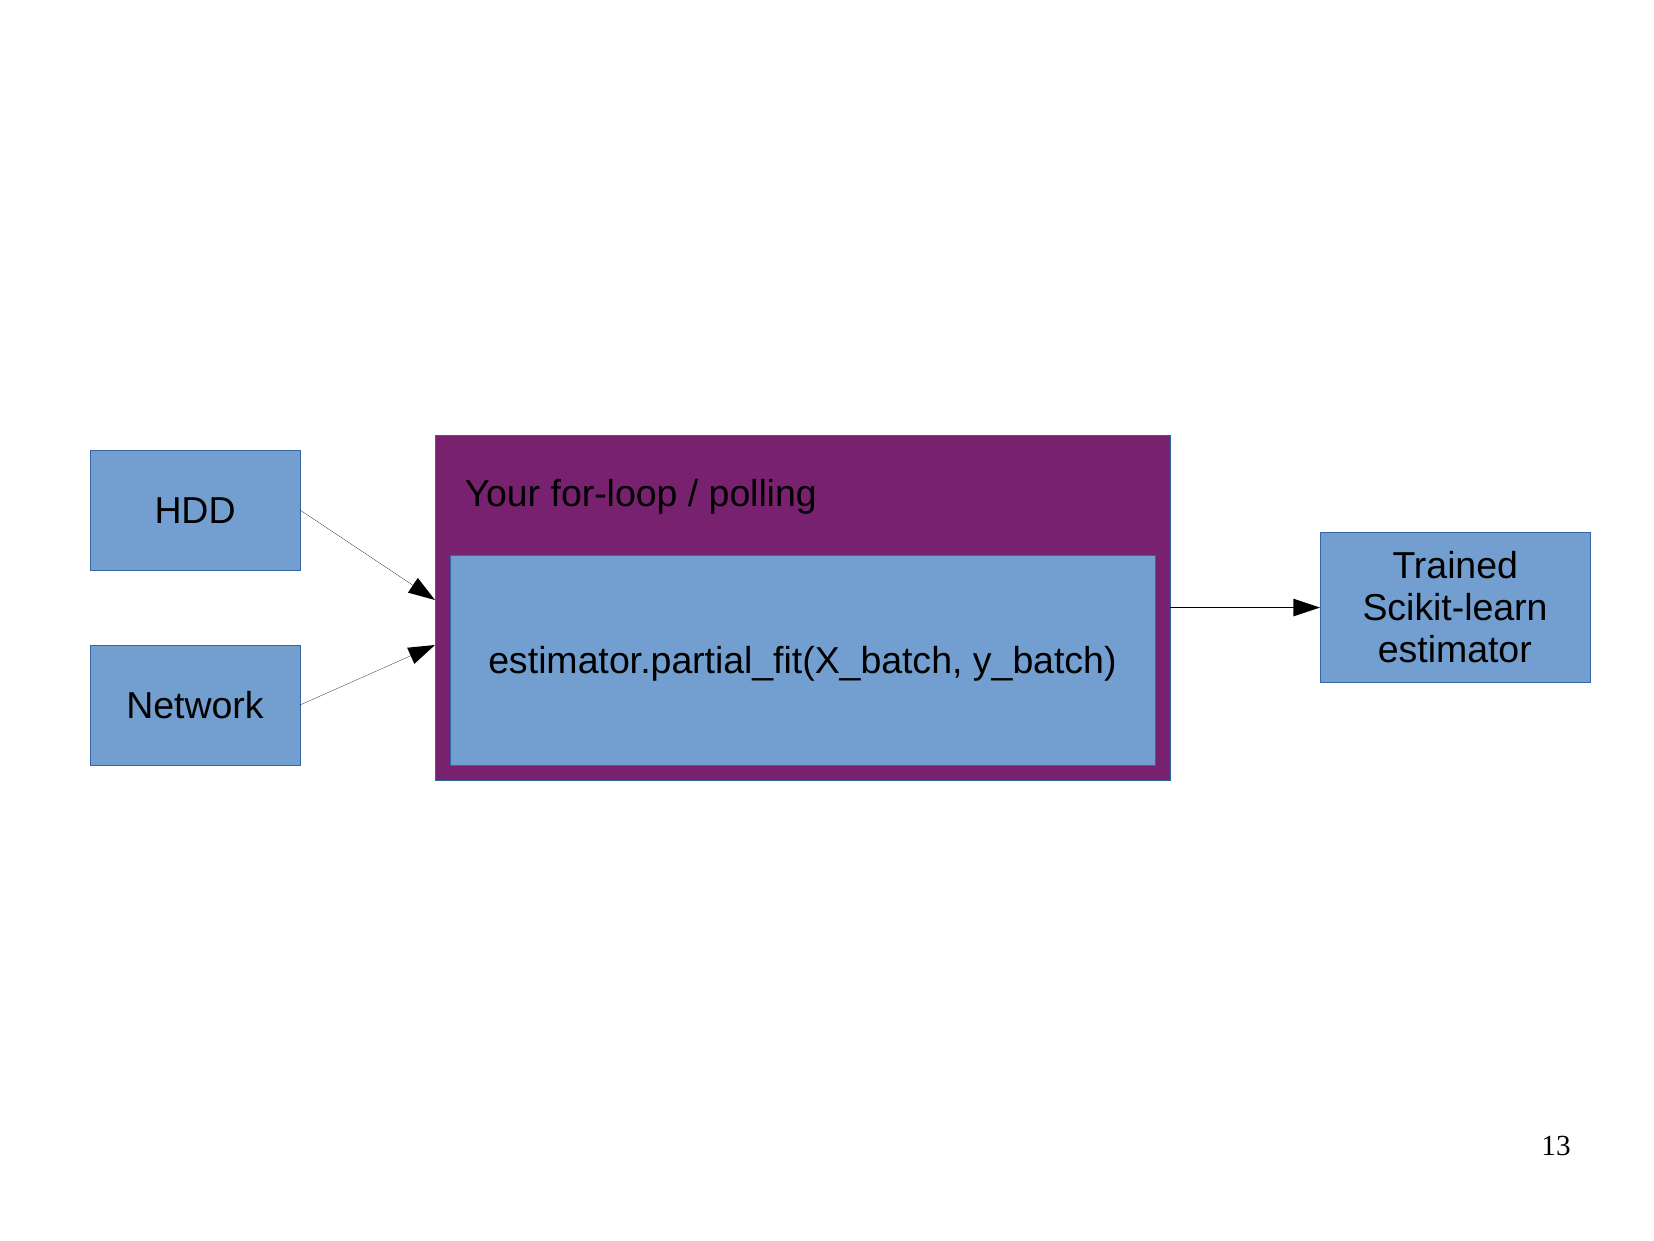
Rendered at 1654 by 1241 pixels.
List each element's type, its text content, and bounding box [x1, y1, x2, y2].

text_box Network [90, 645, 301, 766]
text_box Your for-loop / polling [450, 465, 1111, 564]
text_box HDD [90, 450, 301, 571]
text_box Trained Scikit-learn estimator [1320, 532, 1591, 683]
text_box [435, 435, 1171, 781]
text_box estimator.partial_fit(X_batch, y_batch) [450, 555, 1156, 766]
